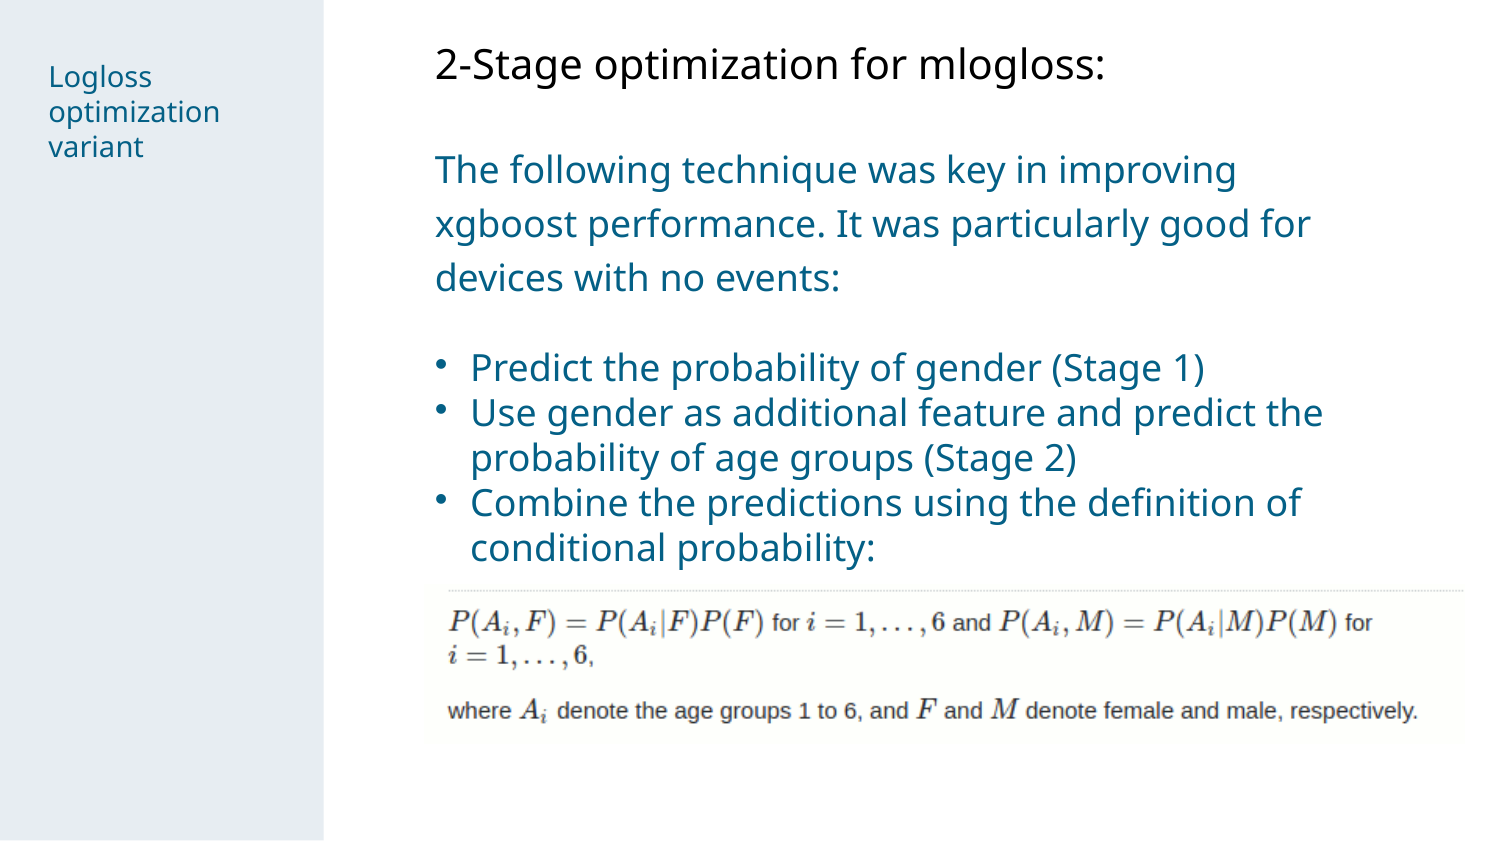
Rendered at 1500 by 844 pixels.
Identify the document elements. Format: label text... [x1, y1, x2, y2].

text_box 2-Stage optimization for mlogloss: The following technique was key in improving xgboost performance. It was particularly good for devices with no events: Predict the probability of gender (Stage 1) Use gender as additional feature and predict the probability of age groups (Stage 2) Combine the predictions using the definition of conditional probability: [420, 30, 1383, 844]
picture [424, 584, 1465, 744]
text_box Logloss optimization variant [33, 50, 292, 171]
text_box [0, 0, 324, 841]
